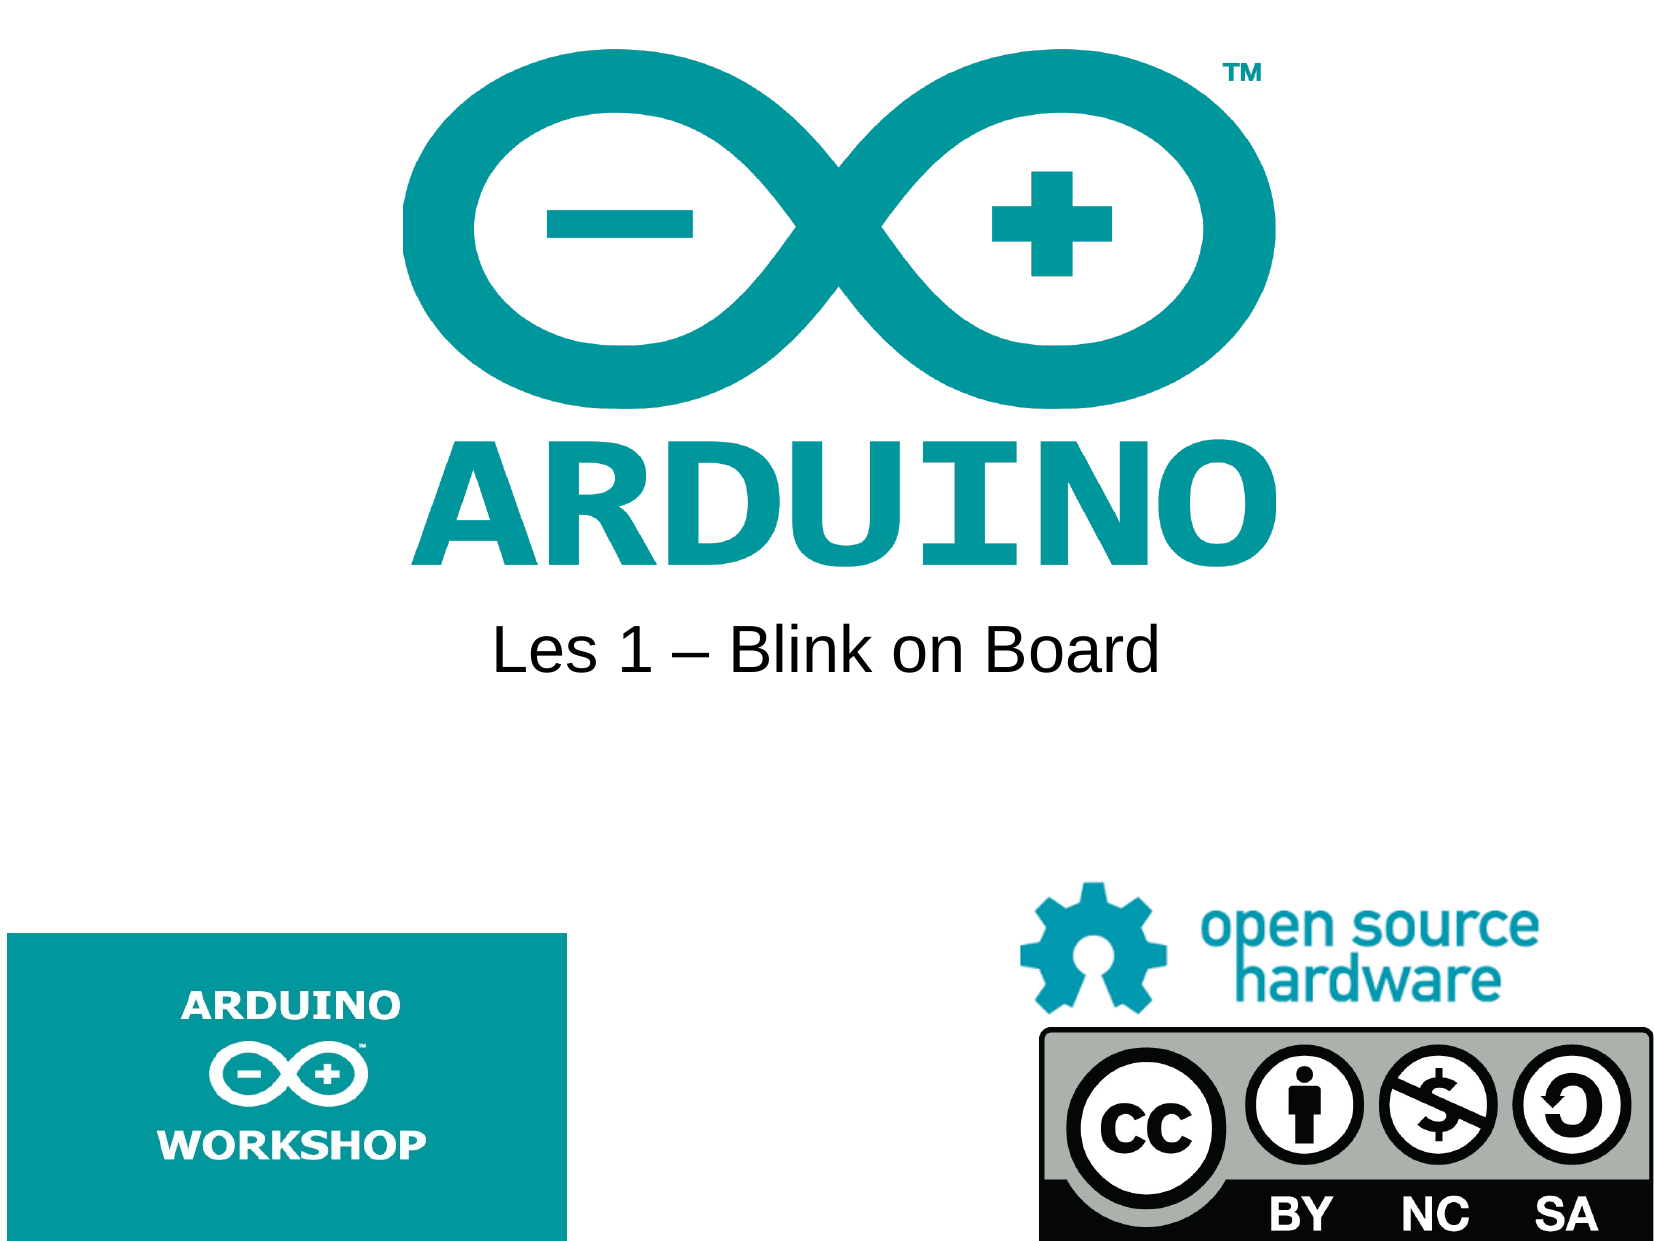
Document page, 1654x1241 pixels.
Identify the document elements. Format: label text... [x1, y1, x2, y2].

picture [980, 850, 1654, 1241]
picture [7, 933, 567, 1241]
picture [403, 49, 1276, 567]
subtitle Les 1 – Blink on Board [82, 89, 1571, 1211]
